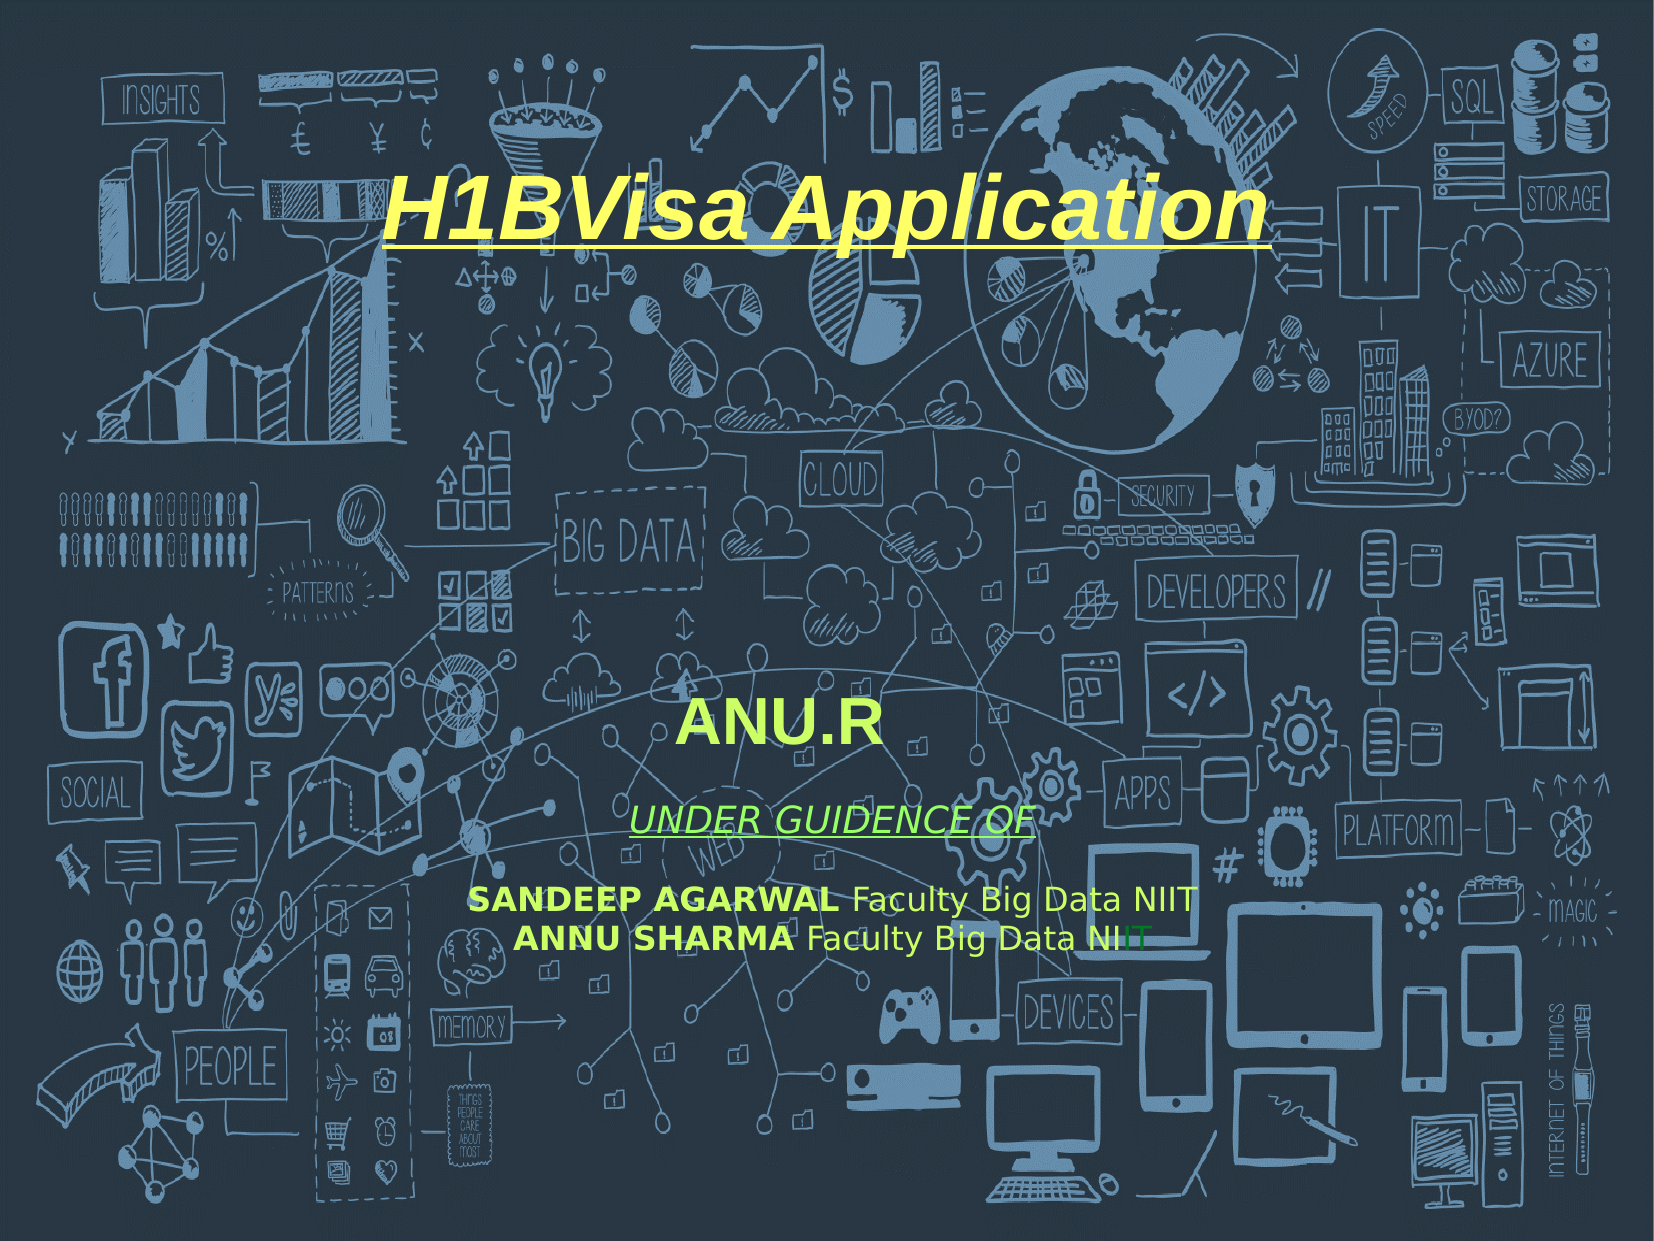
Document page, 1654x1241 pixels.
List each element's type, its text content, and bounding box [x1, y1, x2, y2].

picture [0, 0, 1654, 1241]
title H1BVisa Application [82, 49, 1571, 367]
text_box UNDER GUIDENCE OF SANDEEP AGARWAL Faculty Big Data NIIT ANNU SHARMA Faculty Big Data NIIT [389, 791, 1276, 1038]
text_box ANU.R [543, 602, 1016, 767]
